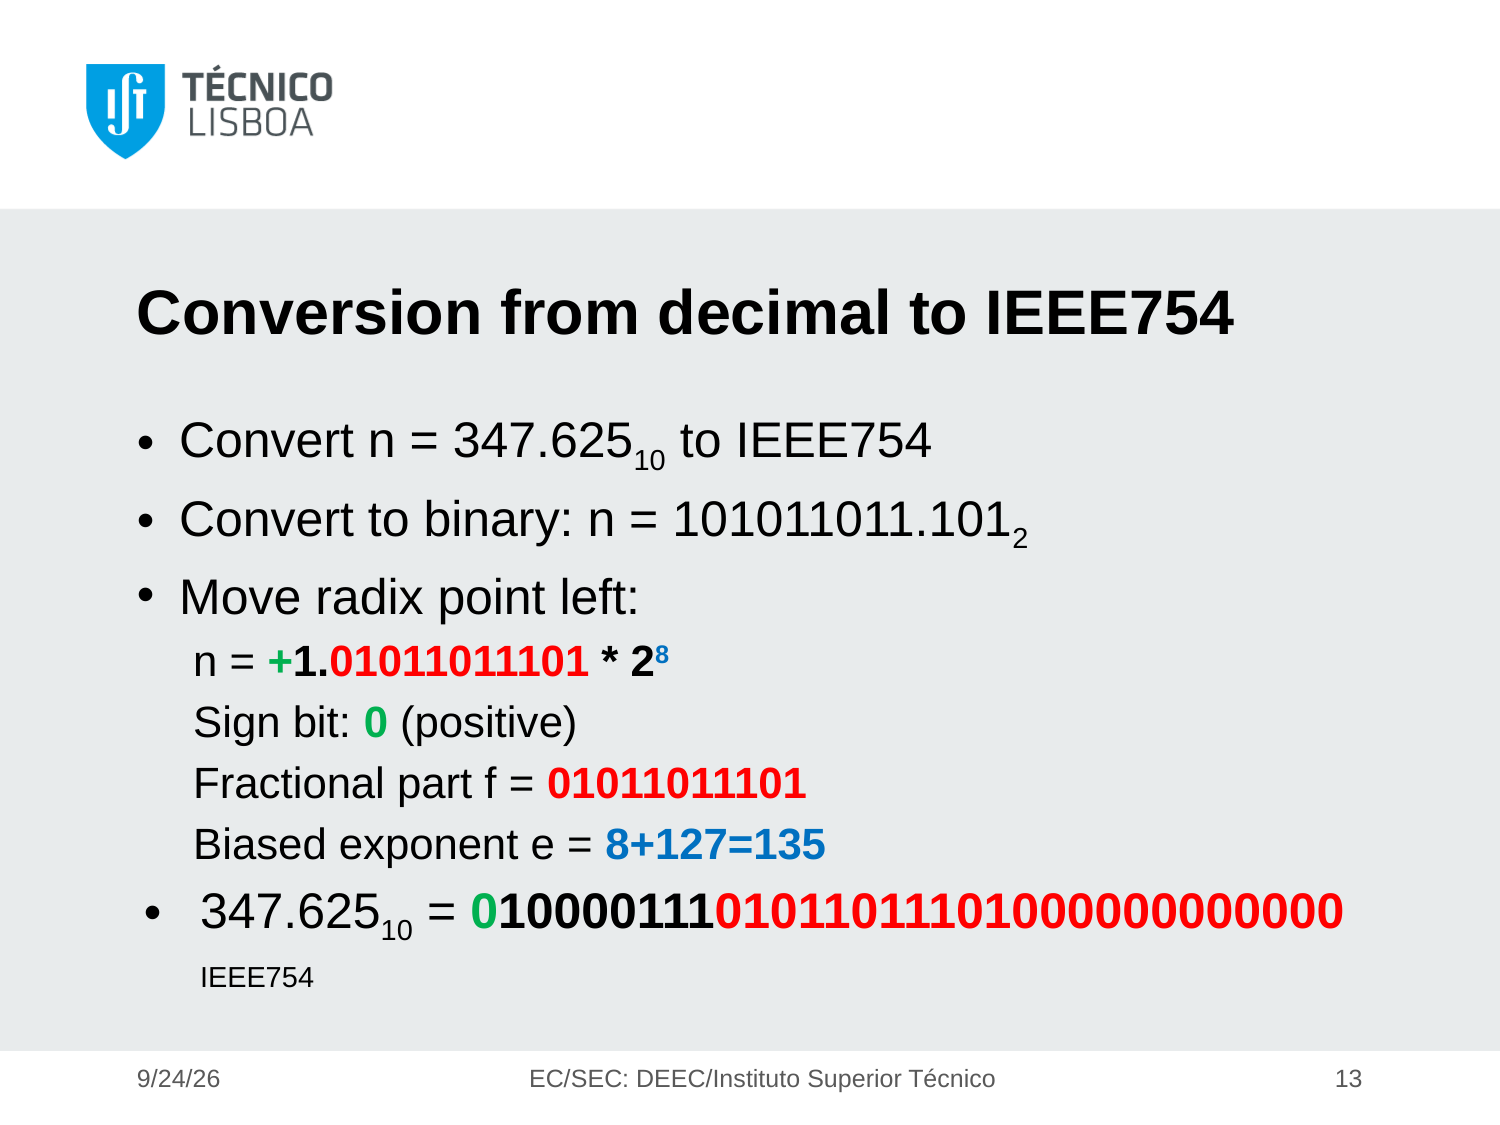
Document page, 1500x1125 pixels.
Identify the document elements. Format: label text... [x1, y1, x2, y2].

slide_number 11/15/18 [121, 1052, 425, 1103]
slide_number <number> [1077, 1052, 1378, 1103]
footer EC/SEC: DEEC/Instituto Superior Técnico [512, 1052, 1021, 1103]
list Convert n = 347.62510 to IEEE754 Convert to binary: n = 101011011.1012 Move radix point left: n = +1.01011011101 * 28 Sign bit: 0 (positive) Fractional part f = 01011011101 Biased exponent e = 8+127=135 347.62510 = 01000011101011011101000000000000 IEEE754 [121, 400, 1411, 1005]
picture [0, 0, 1500, 1125]
title Conversion from decimal to IEEE754 [121, 237, 1378, 381]
